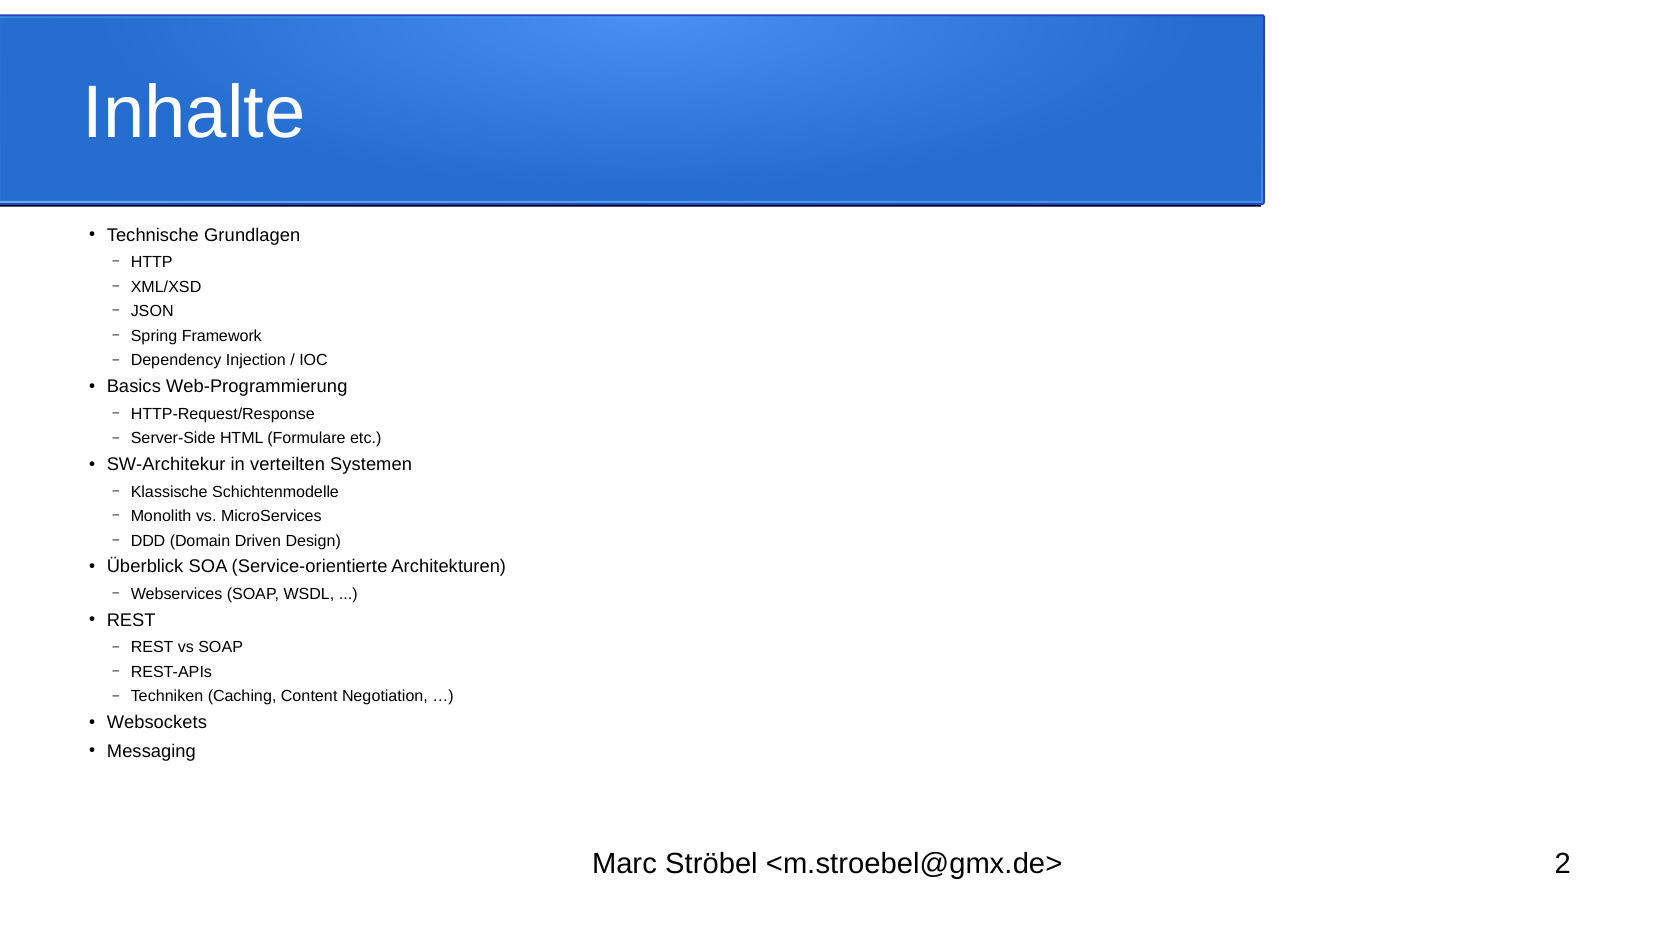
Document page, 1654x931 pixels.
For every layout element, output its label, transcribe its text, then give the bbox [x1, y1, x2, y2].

title Inhalte [82, 35, 1235, 189]
list Technische Grundlagen HTTP XML/XSD JSON Spring Framework Dependency Injection / IOC Basics Web-Programmierung HTTP-Request/Response Server-Side HTML (Formulare etc.) SW-Architekur in verteilten Systemen Klassische Schichtenmodelle Monolith vs. MicroServices DDD (Domain Driven Design) Überblick SOA (Service-orientierte Architekturen) Webservices (SOAP, WSDL, ...) REST REST vs SOAP REST-APIs Techniken (Caching, Content Negotiation, …) Websockets Messaging [82, 224, 1571, 764]
